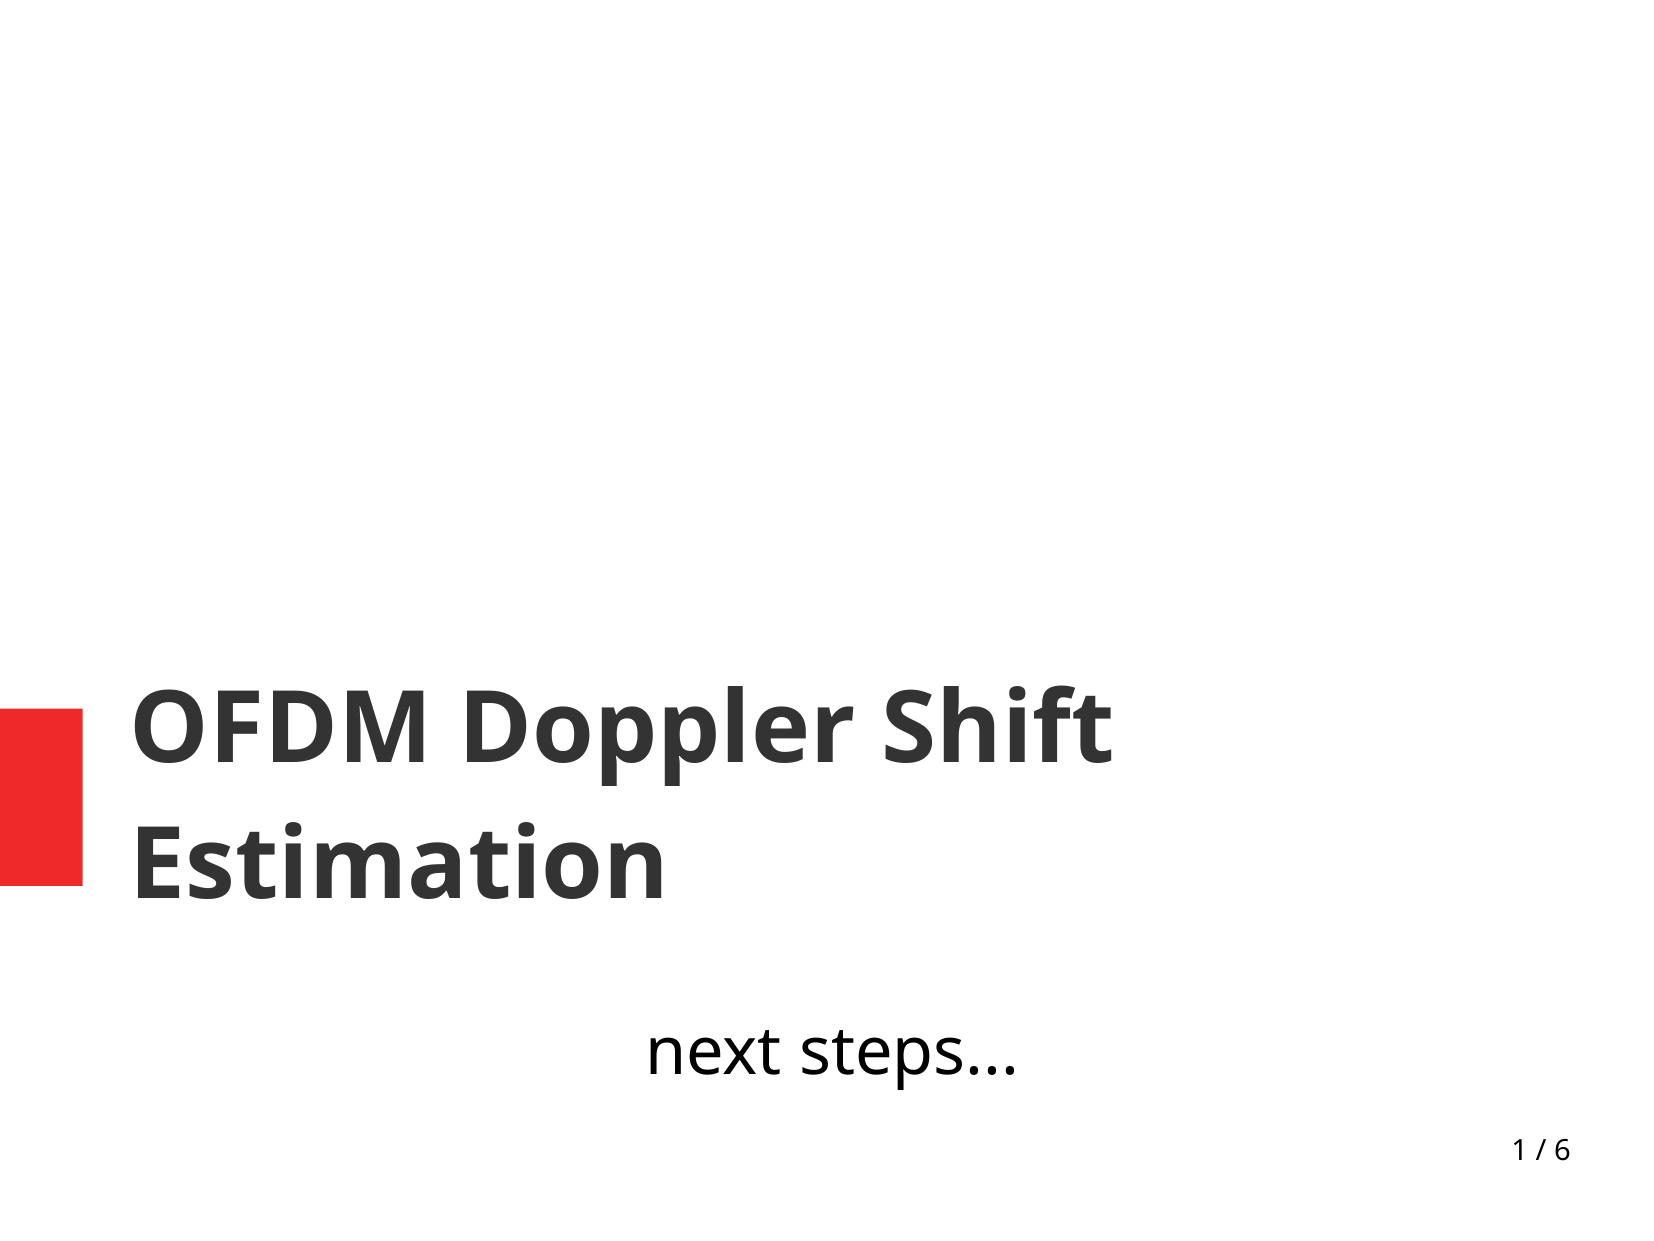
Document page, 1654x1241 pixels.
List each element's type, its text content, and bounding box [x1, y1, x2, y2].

subtitle next steps... [129, 968, 1536, 1130]
title OFDM Doppler Shift Estimation [129, 673, 1536, 910]
